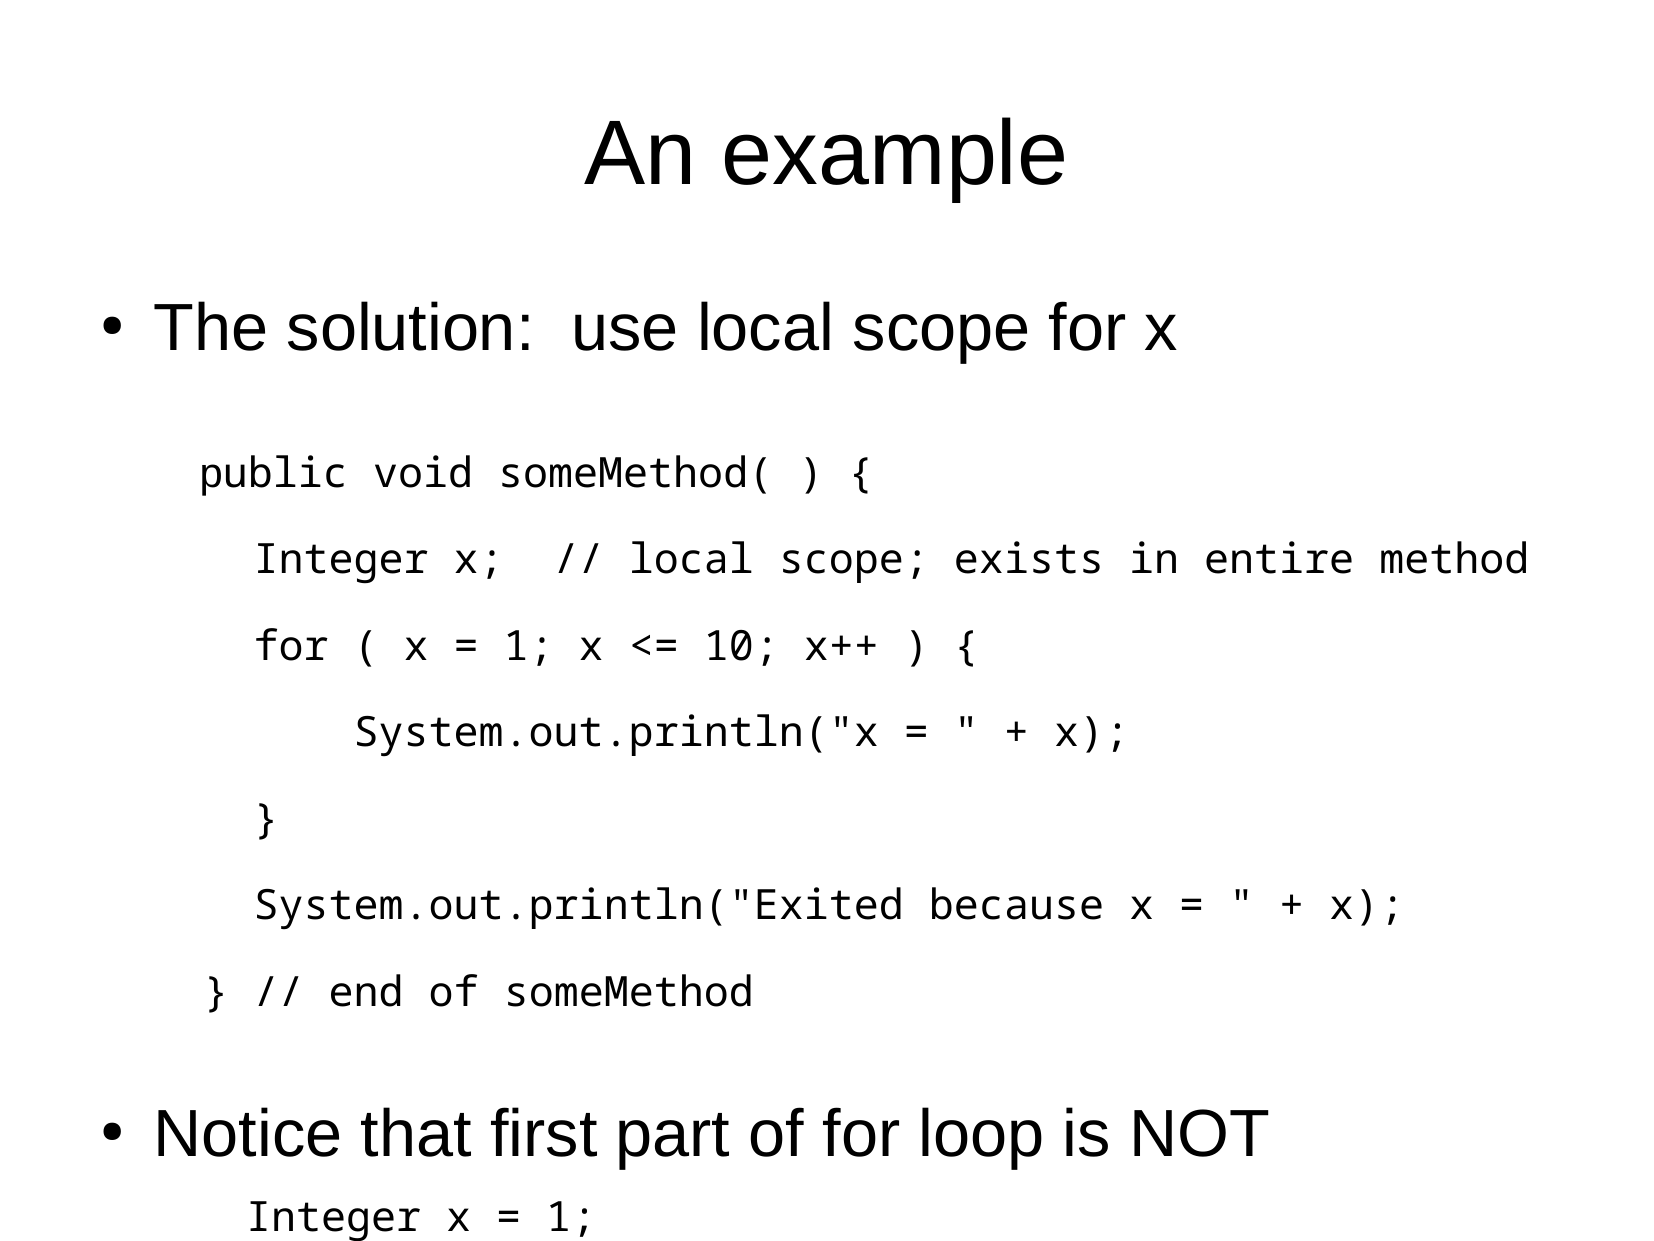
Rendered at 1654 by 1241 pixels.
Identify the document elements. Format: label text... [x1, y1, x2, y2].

title An example [82, 49, 1571, 257]
list The solution: use local scope for x public void someMethod( ) { Integer x; // local scope; exists in entire method for ( x = 1; x <= 10; x++ ) { System.out.println("x = " + x); } System.out.println("Exited because x = " + x); } // end of someMethod Notice that first part of for loop is NOT Integer x = 1; [82, 290, 1571, 1163]
